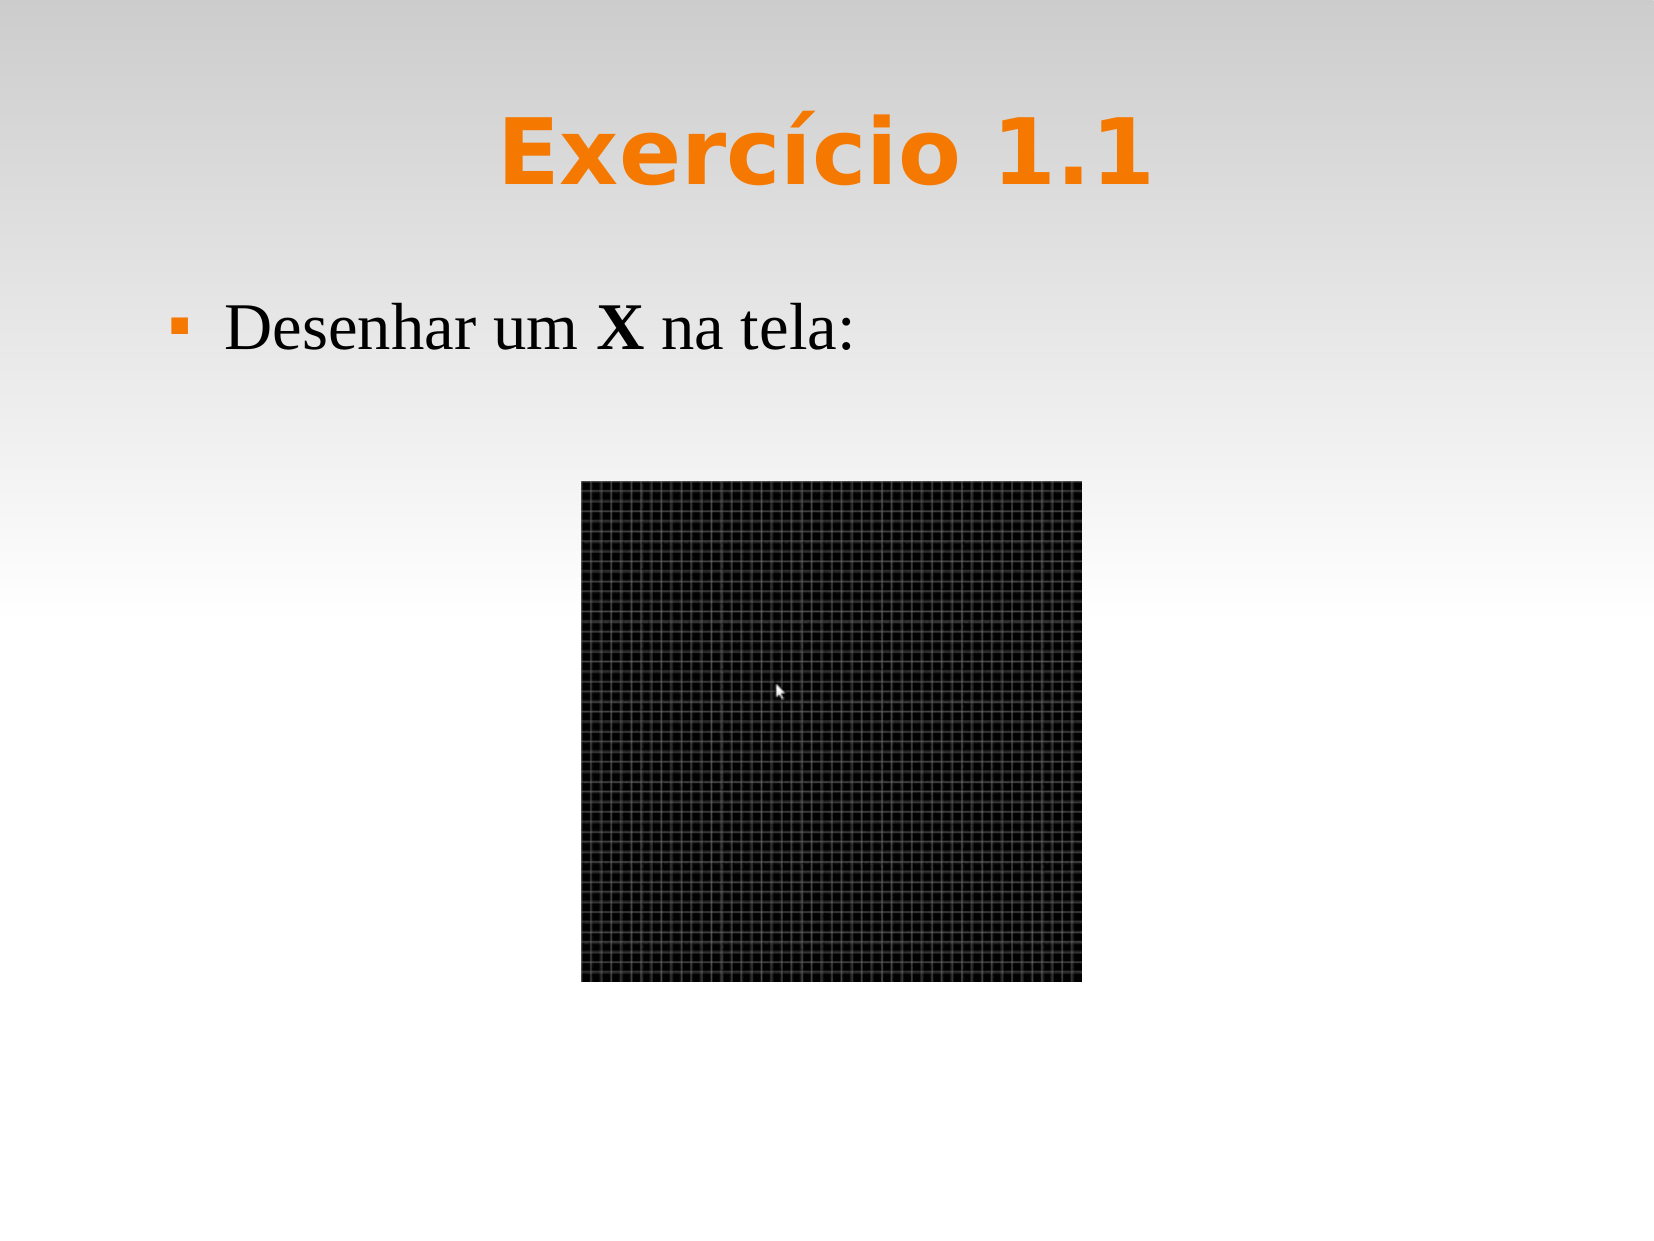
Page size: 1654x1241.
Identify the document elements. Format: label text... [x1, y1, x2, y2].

title Exercício 1.1 [82, 49, 1571, 257]
list Desenhar um X na tela: [82, 290, 1571, 1109]
picture [581, 481, 1082, 982]
